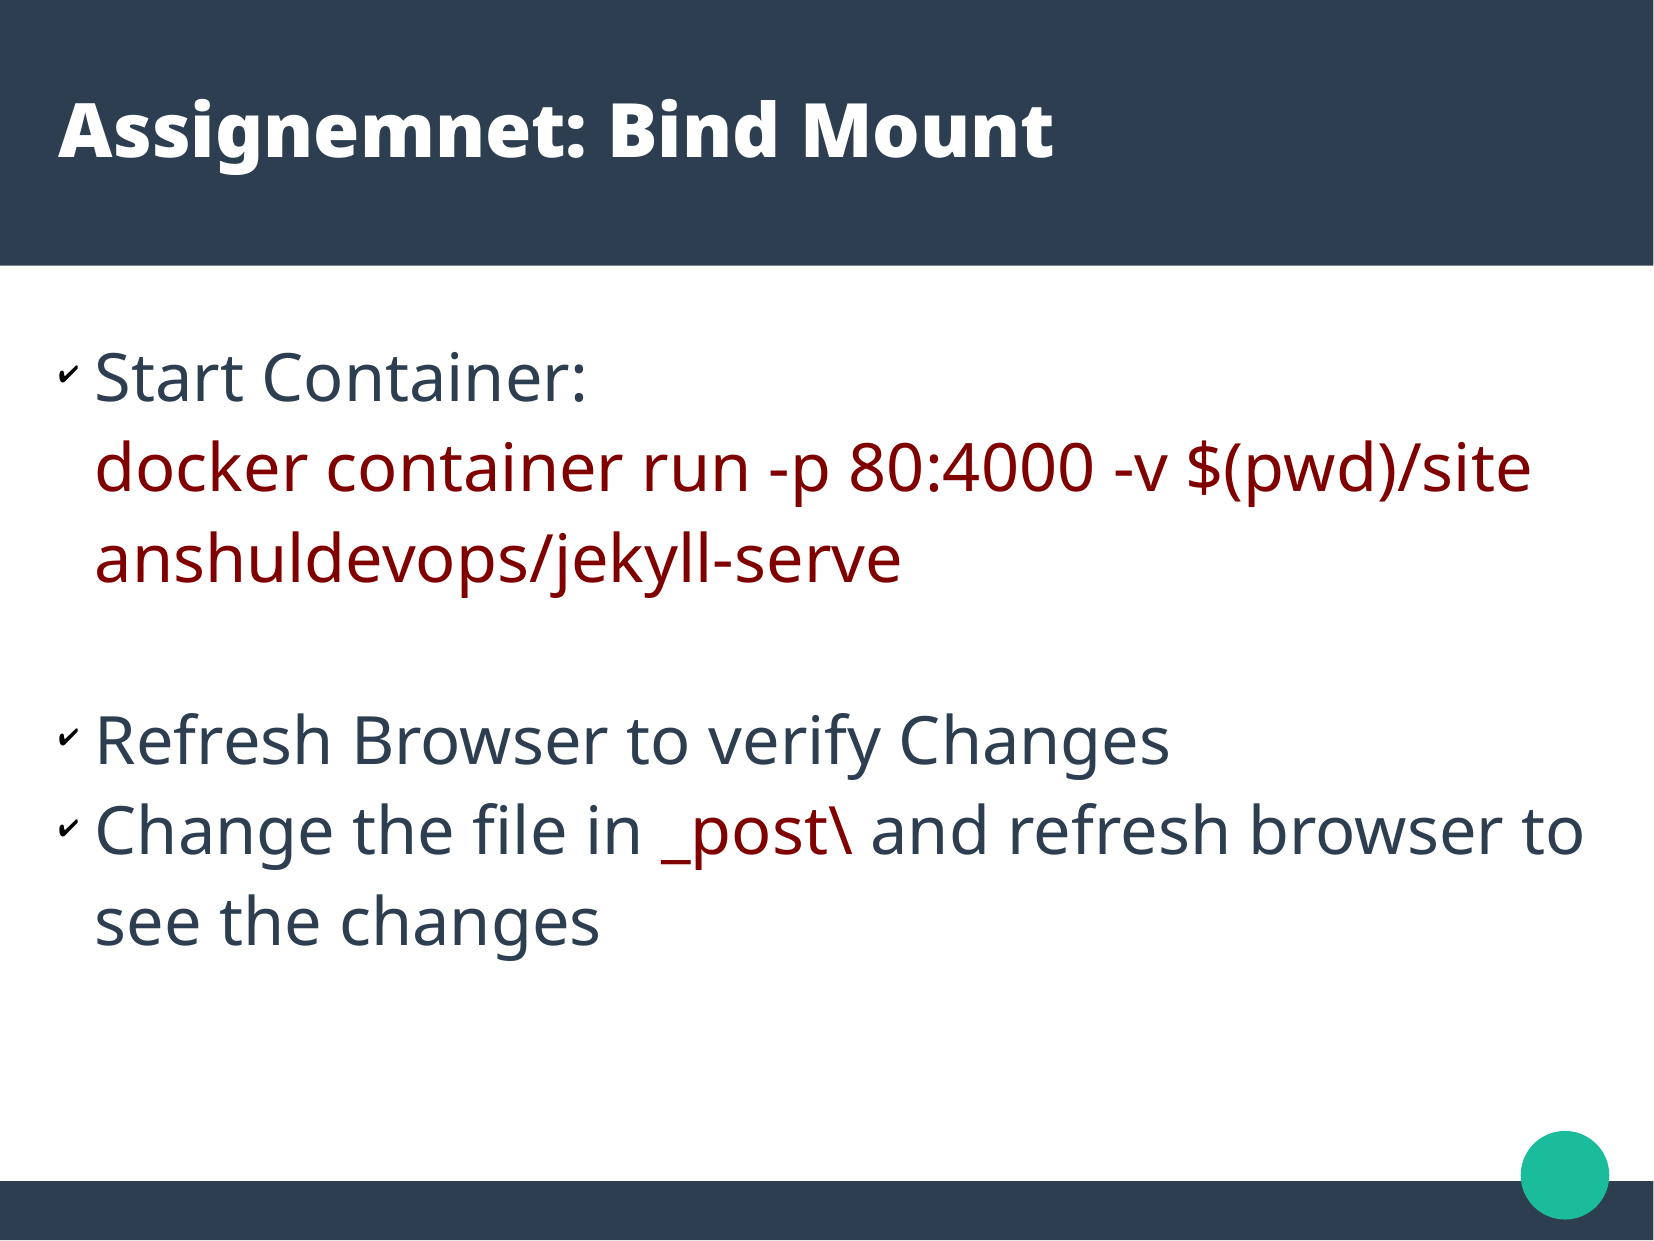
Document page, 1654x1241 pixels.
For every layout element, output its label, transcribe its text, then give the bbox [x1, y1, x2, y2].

title Assignemnet: Bind Mount [59, 40, 1595, 216]
subtitle Start Container: docker container run -p 80:4000 -v $(pwd)/site anshuldevops/jekyll-serve Refresh Browser to verify Changes Change the file in _post\ and refresh browser to see the changes [59, 291, 1595, 1186]
